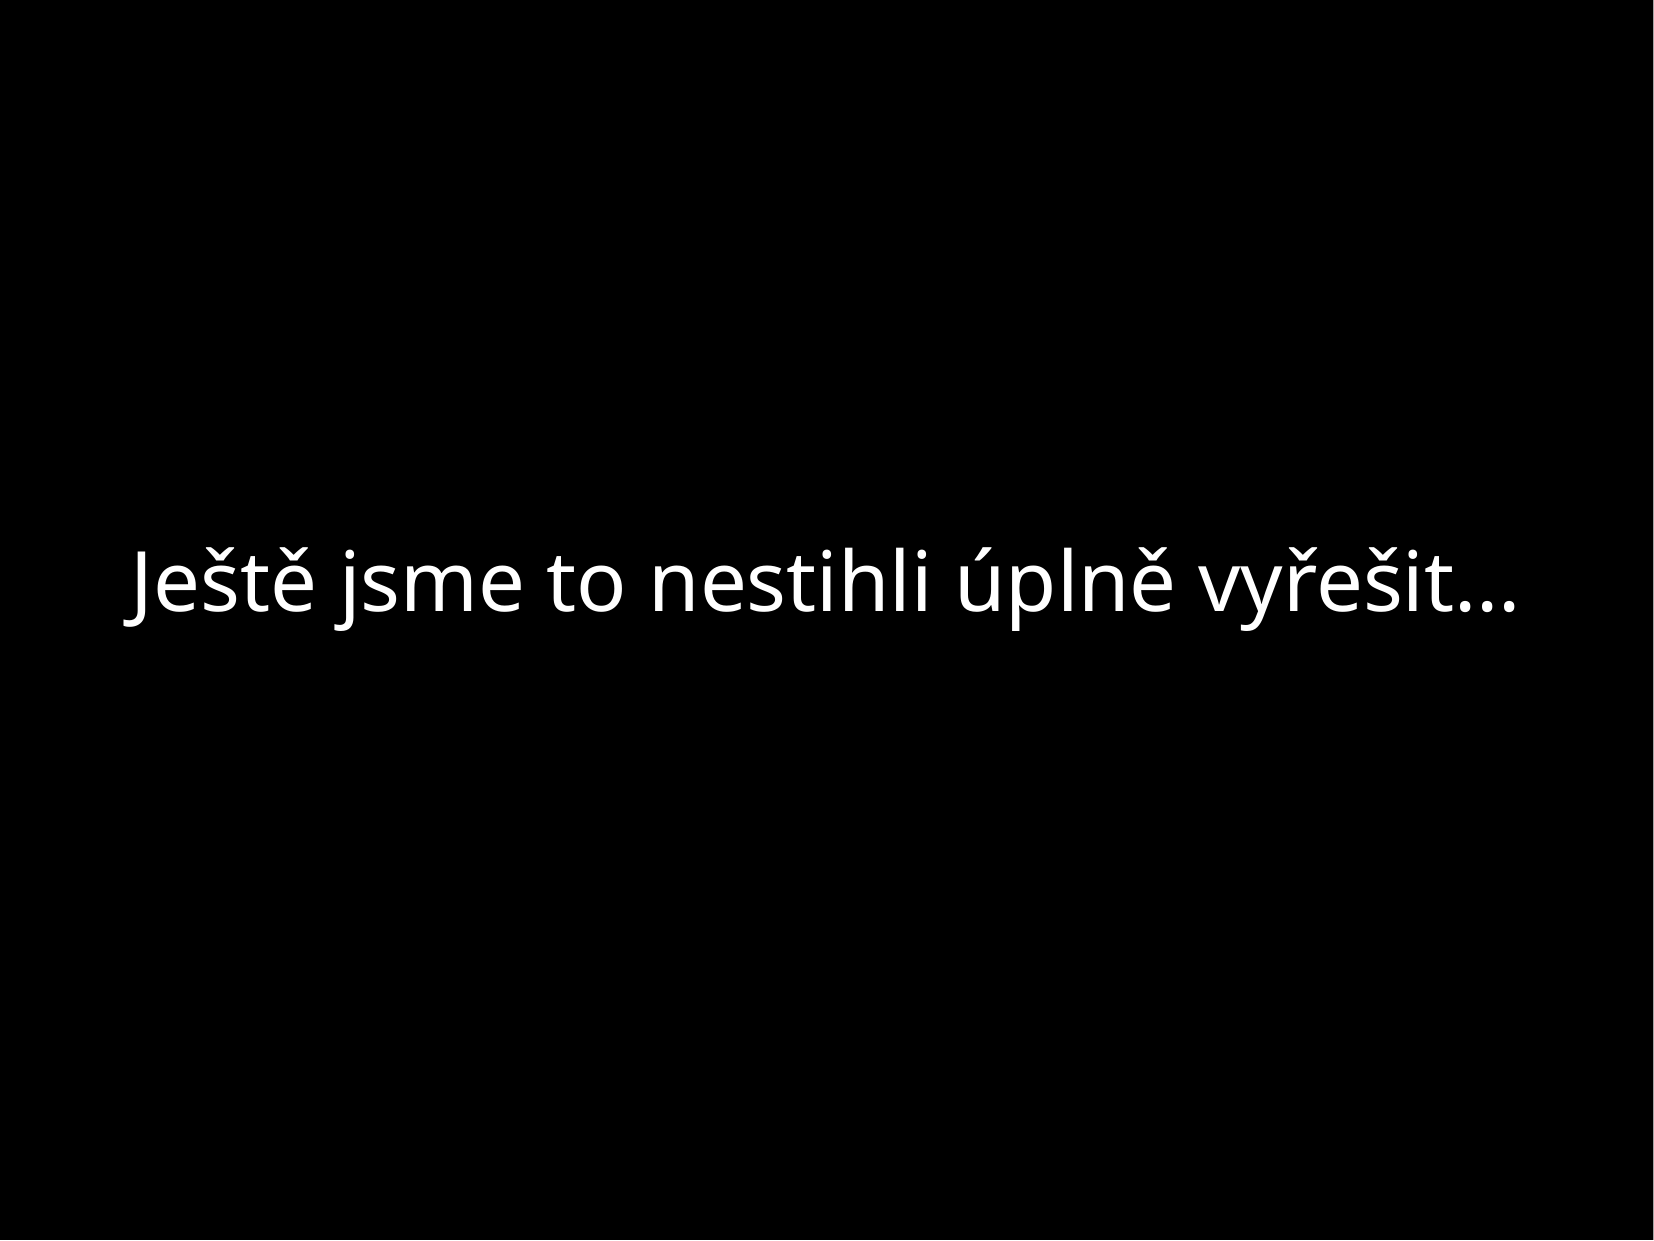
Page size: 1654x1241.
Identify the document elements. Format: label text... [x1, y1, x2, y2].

subtitle Ještě jsme to nestihli úplně vyřešit... [82, 49, 1571, 1109]
